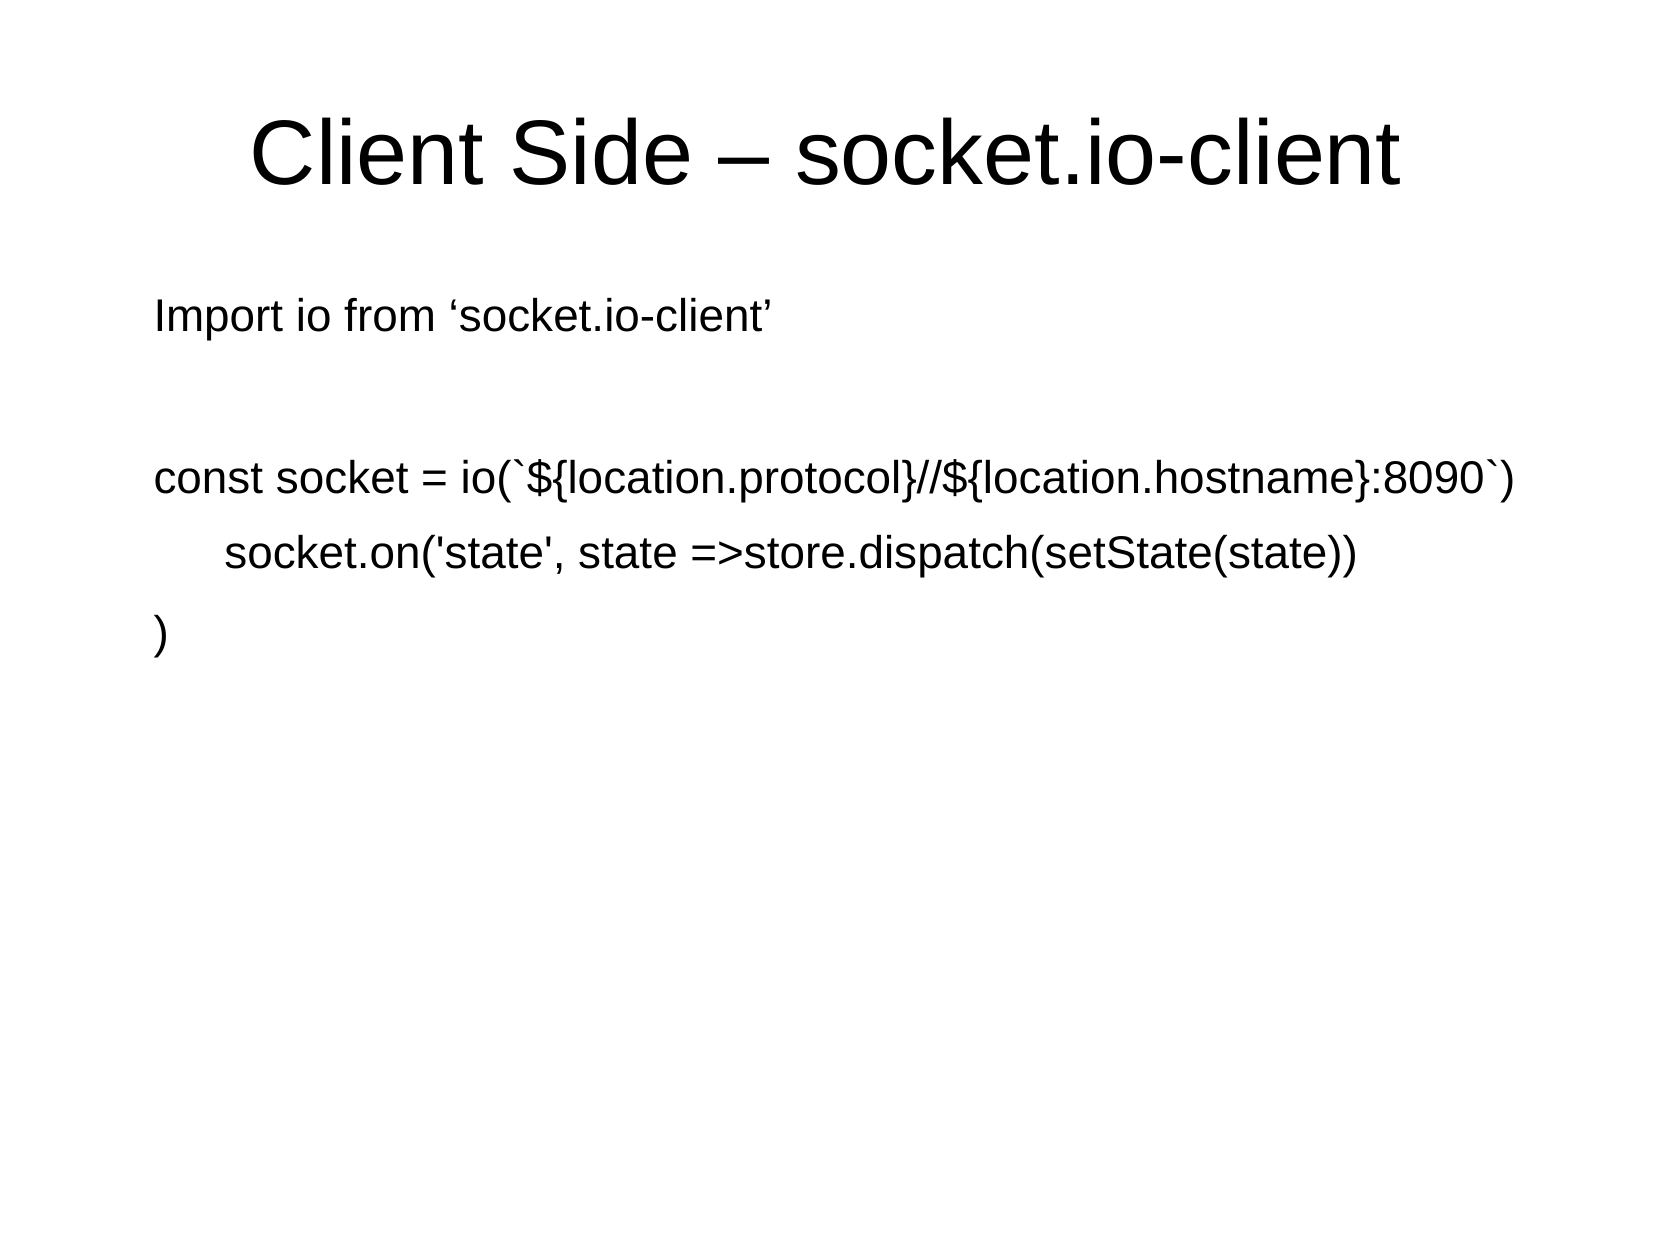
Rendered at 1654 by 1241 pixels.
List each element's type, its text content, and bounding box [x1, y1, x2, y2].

list Import io from ‘socket.io-client’ const socket = io(`${location.protocol}//${location.hostname}:8090`) socket.on('state', state =>store.dispatch(setState(state)) ) [82, 290, 1571, 1134]
title Client Side – socket.io-client [82, 49, 1571, 257]
